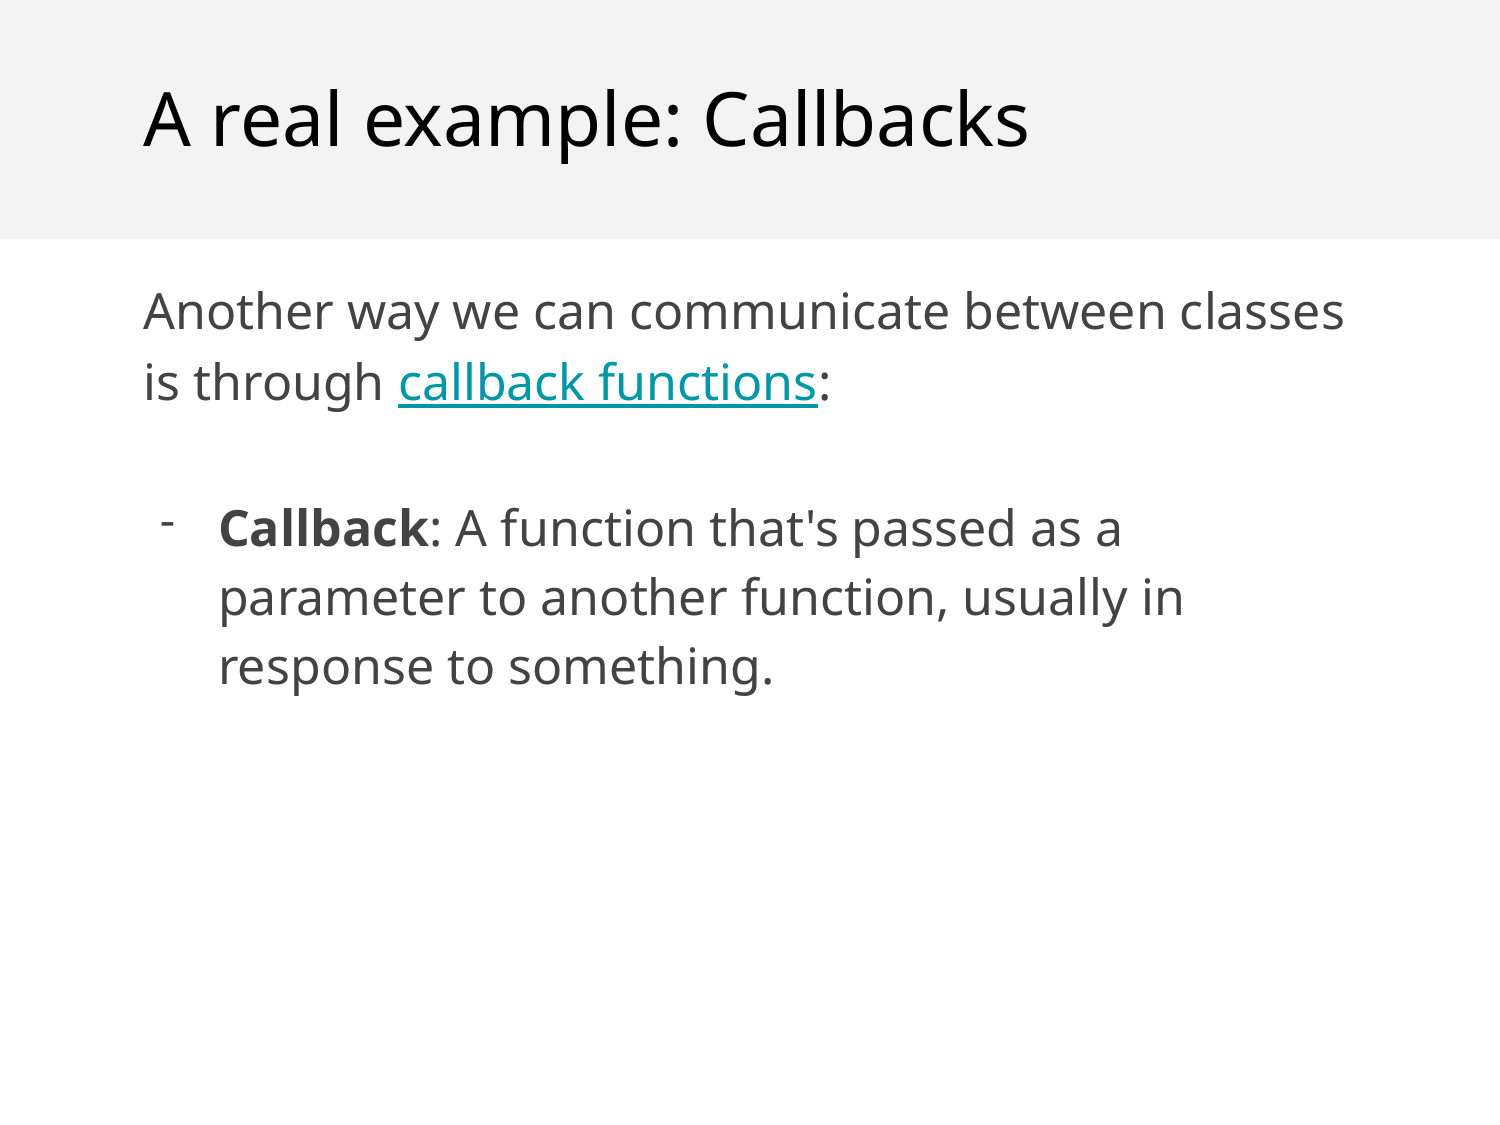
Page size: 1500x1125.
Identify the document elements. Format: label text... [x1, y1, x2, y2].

list Another way we can communicate between classes is through callback functions: Callback: A function that's passed as a parameter to another function, usually in response to something. [128, 255, 1372, 1004]
title A real example: Callbacks [128, 56, 1372, 183]
